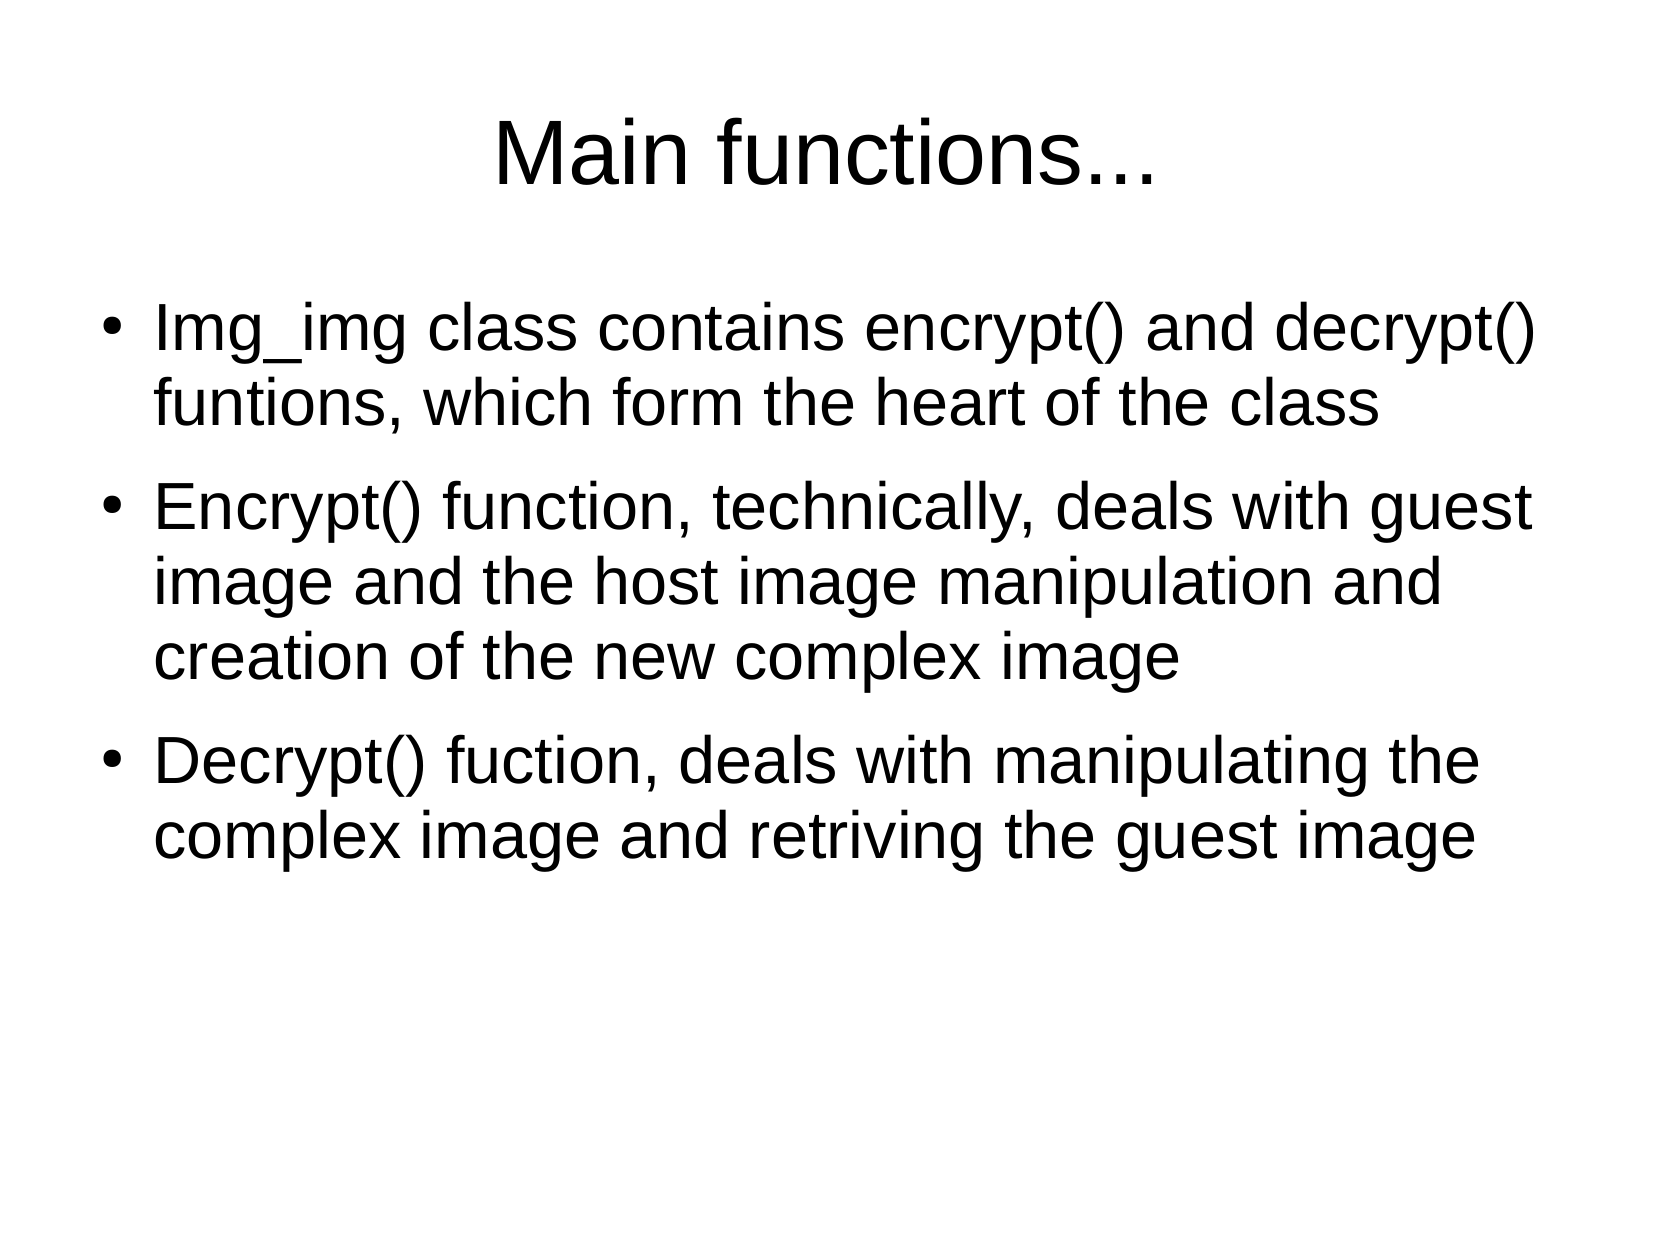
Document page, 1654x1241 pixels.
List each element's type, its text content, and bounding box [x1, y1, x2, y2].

title Main functions... [82, 49, 1571, 257]
list Img_img class contains encrypt() and decrypt() funtions, which form the heart of the class Encrypt() function, technically, deals with guest image and the host image manipulation and creation of the new complex image Decrypt() fuction, deals with manipulating the complex image and retriving the guest image [82, 290, 1571, 1109]
